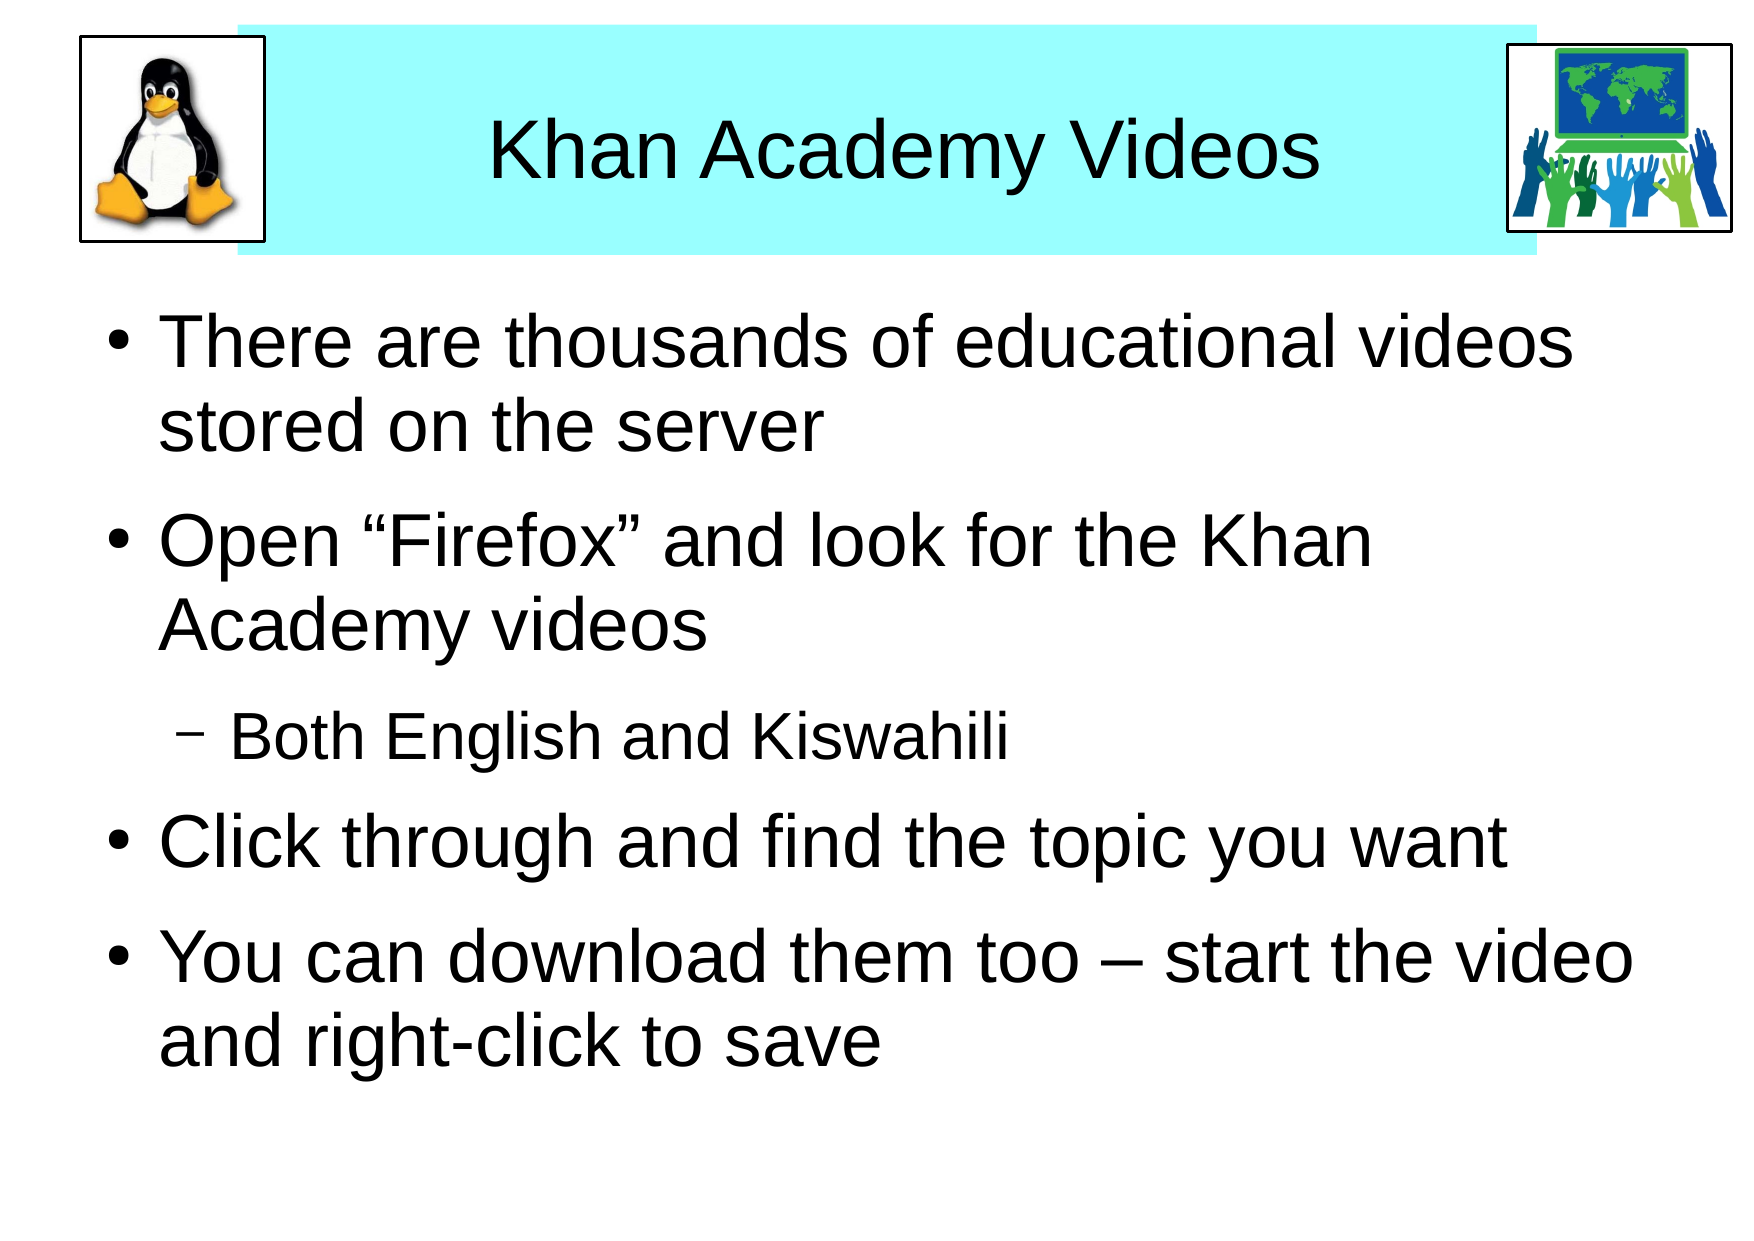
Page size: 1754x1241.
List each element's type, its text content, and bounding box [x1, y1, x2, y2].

list There are thousands of educational videos stored on the server Open “Firefox” and look for the Khan Academy videos Both English and Kiswahili Click through and find the topic you want You can download them too – start the video and right-click to save [87, 299, 1667, 1083]
picture [1509, 46, 1730, 230]
picture [82, 38, 263, 240]
title Khan Academy Videos [294, 47, 1516, 252]
